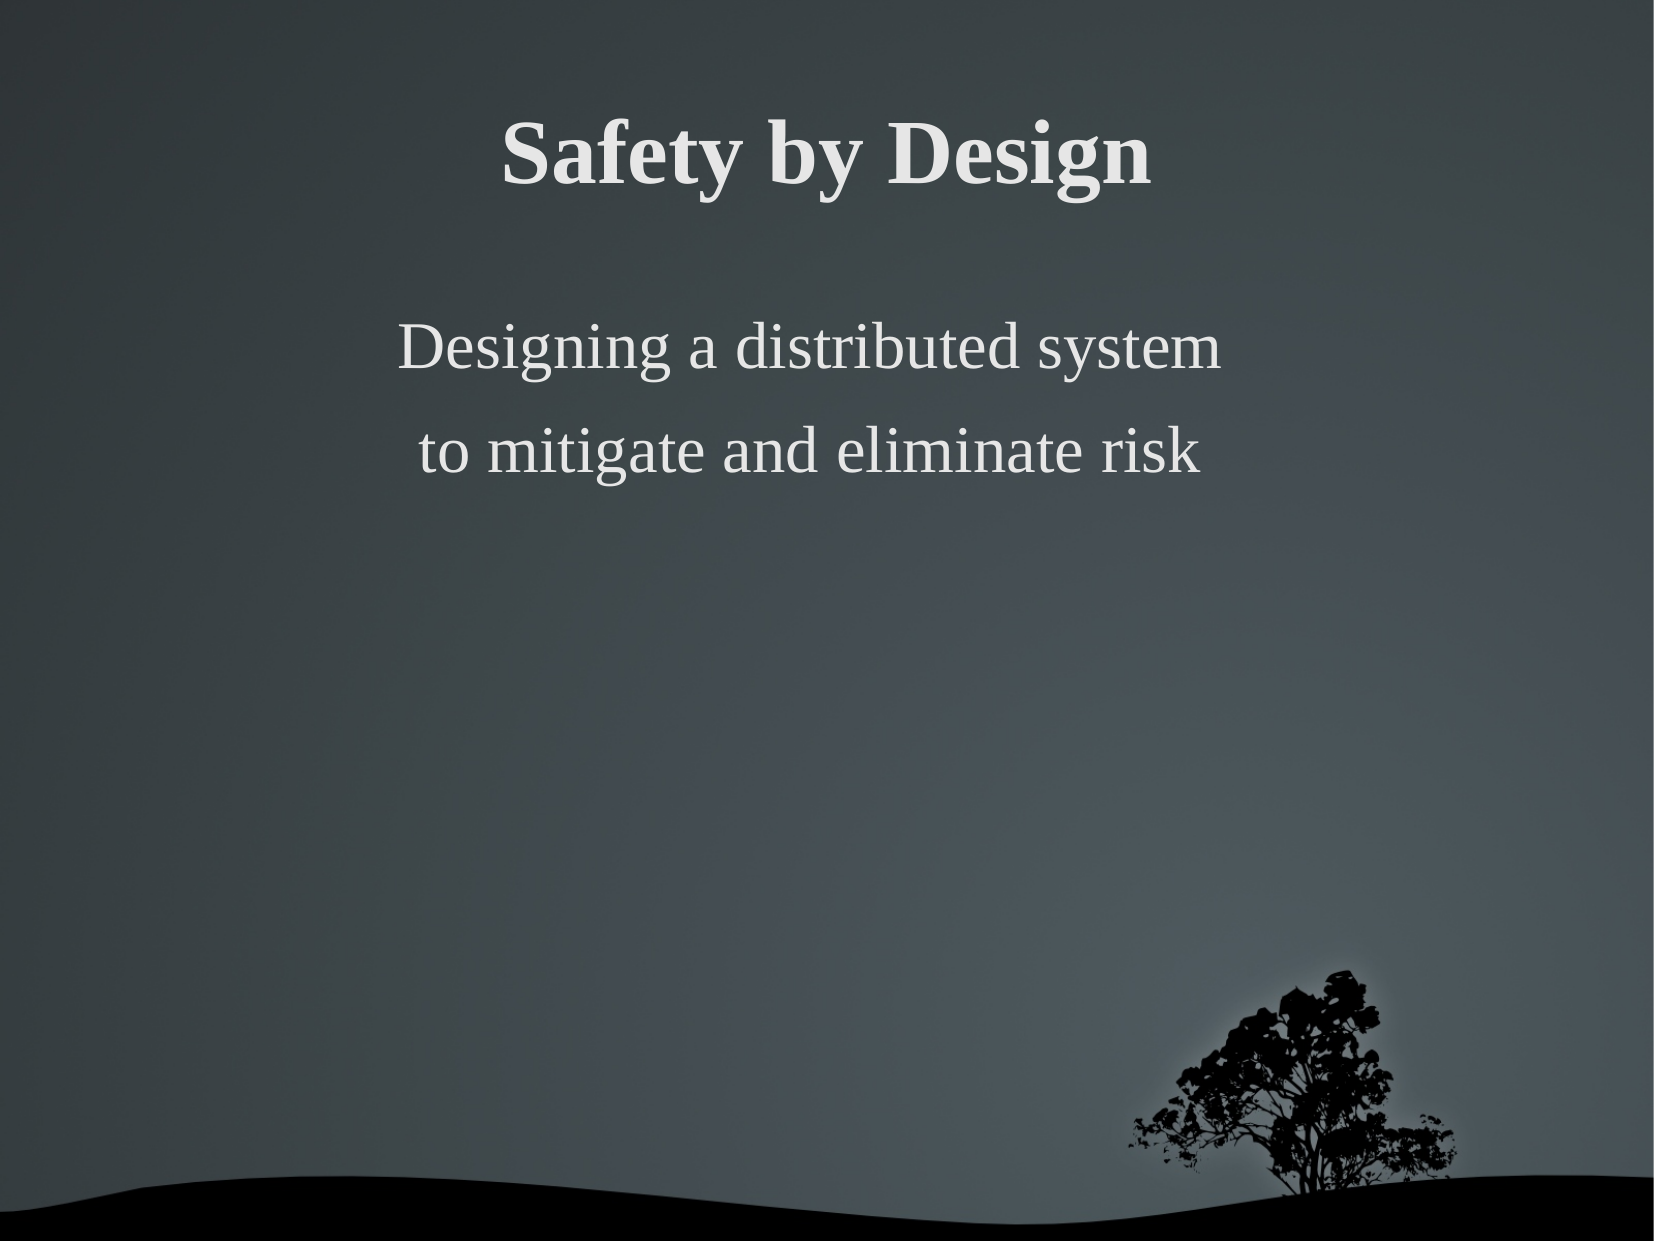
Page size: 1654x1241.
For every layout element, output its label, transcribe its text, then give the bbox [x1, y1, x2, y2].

picture [0, 0, 1654, 1241]
title Safety by Design [82, 49, 1571, 257]
list Designing a distributed system to mitigate and eliminate risk [22, 309, 1511, 1128]
